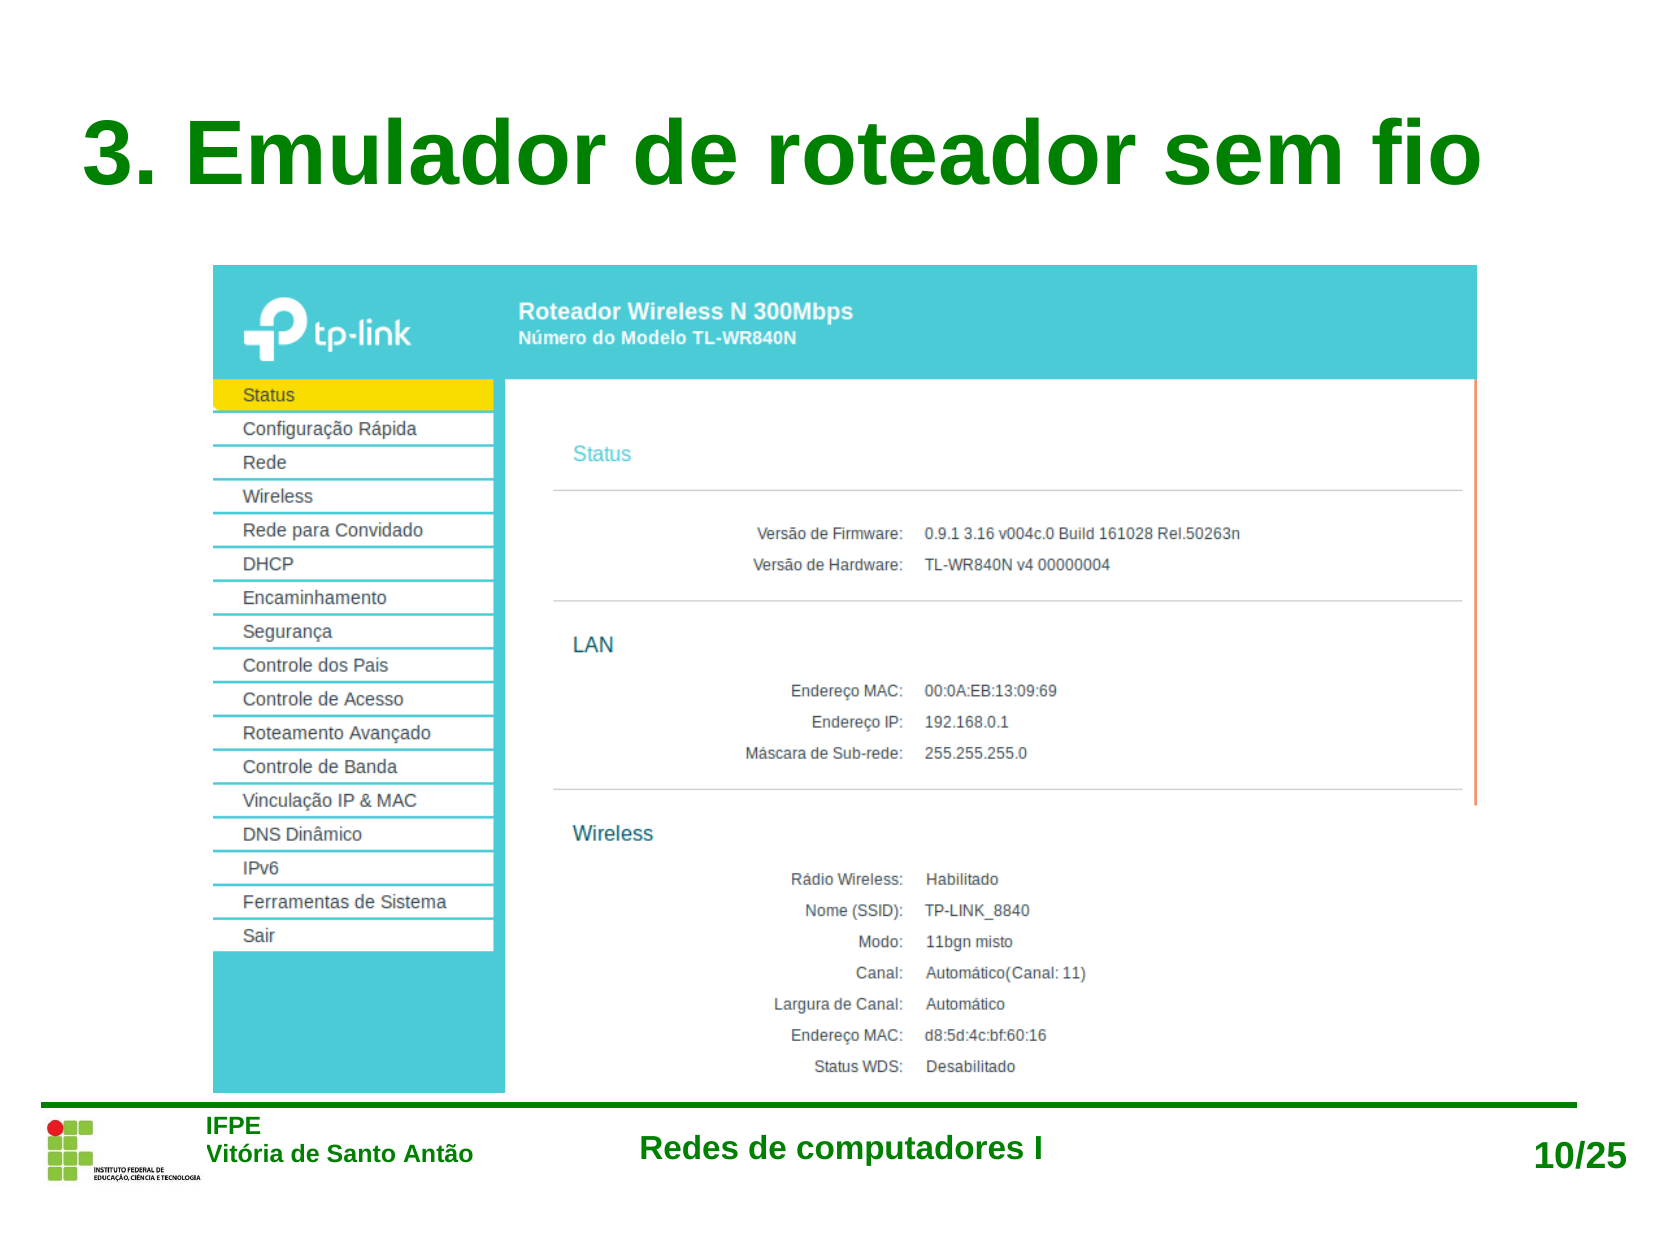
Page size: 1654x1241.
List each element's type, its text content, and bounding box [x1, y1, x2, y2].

picture [39, 1111, 207, 1191]
title 3. Emulador de roteador sem fio [82, 49, 1571, 257]
picture [213, 265, 1477, 1093]
